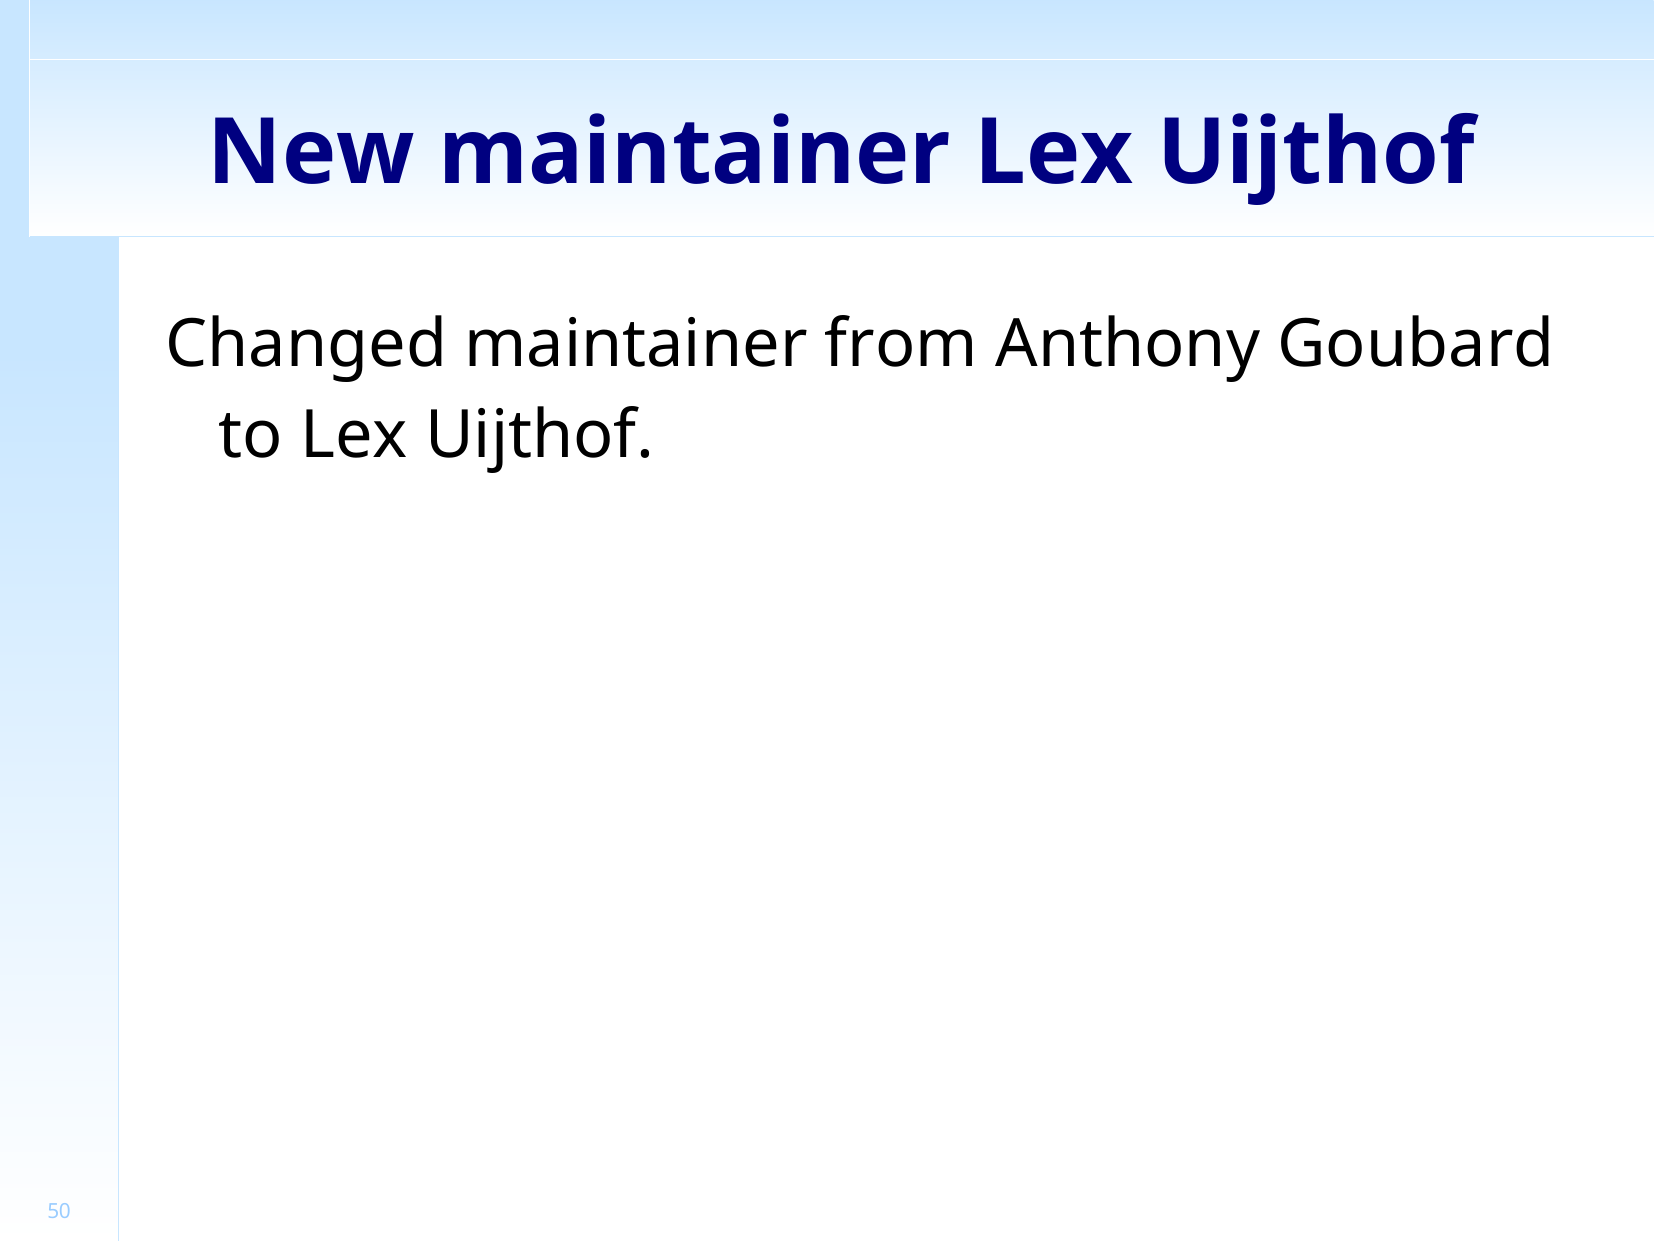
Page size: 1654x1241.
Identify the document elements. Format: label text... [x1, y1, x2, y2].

title New maintainer Lex Uijthof [29, 59, 1654, 237]
list Changed maintainer from Anthony Goubard to Lex Uijthof. [147, 295, 1625, 1182]
